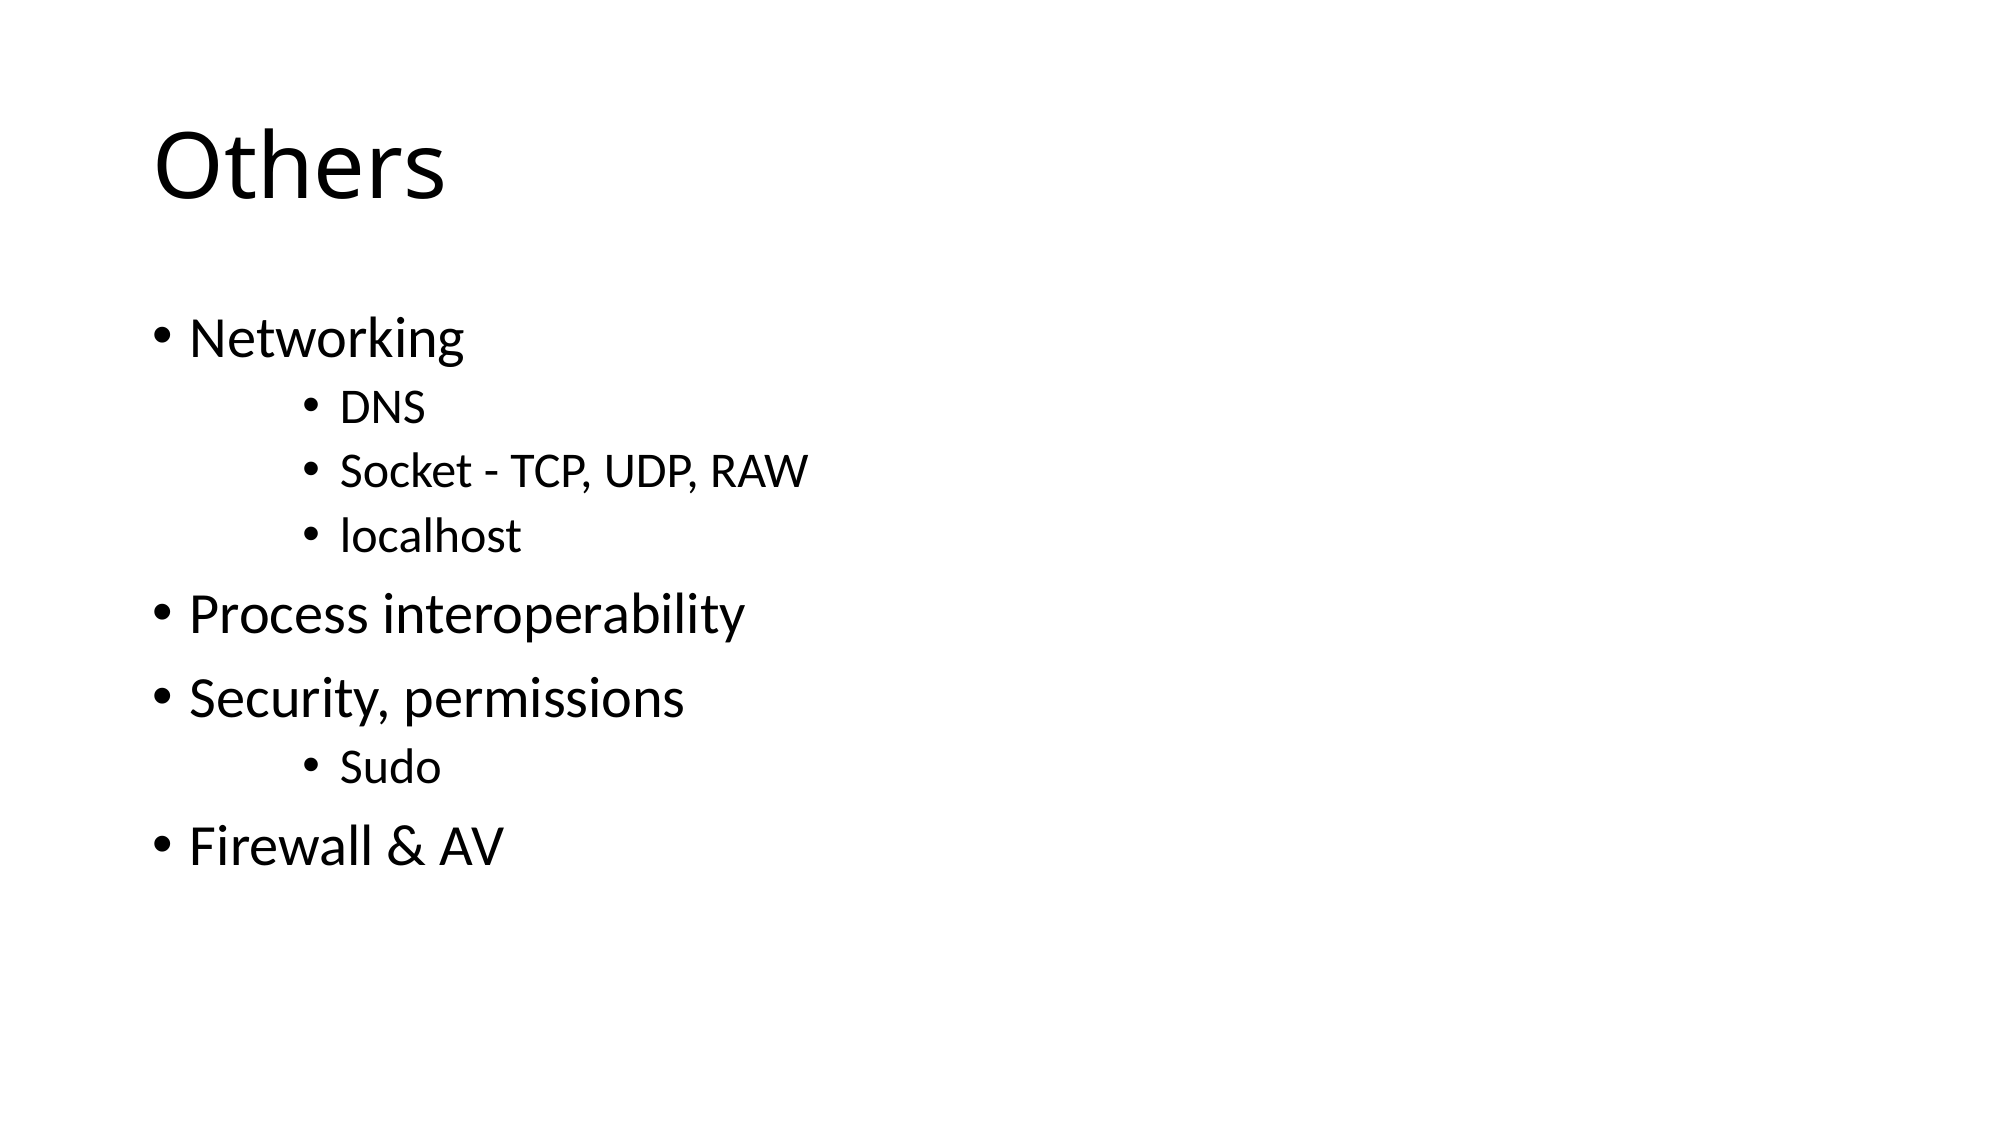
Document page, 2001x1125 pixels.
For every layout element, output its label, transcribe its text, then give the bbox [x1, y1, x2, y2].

list Networking DNS Socket - TCP, UDP, RAW localhost Process interoperability Security, permissions Sudo Firewall & AV [137, 299, 1863, 1014]
title Others [137, 59, 1863, 278]
